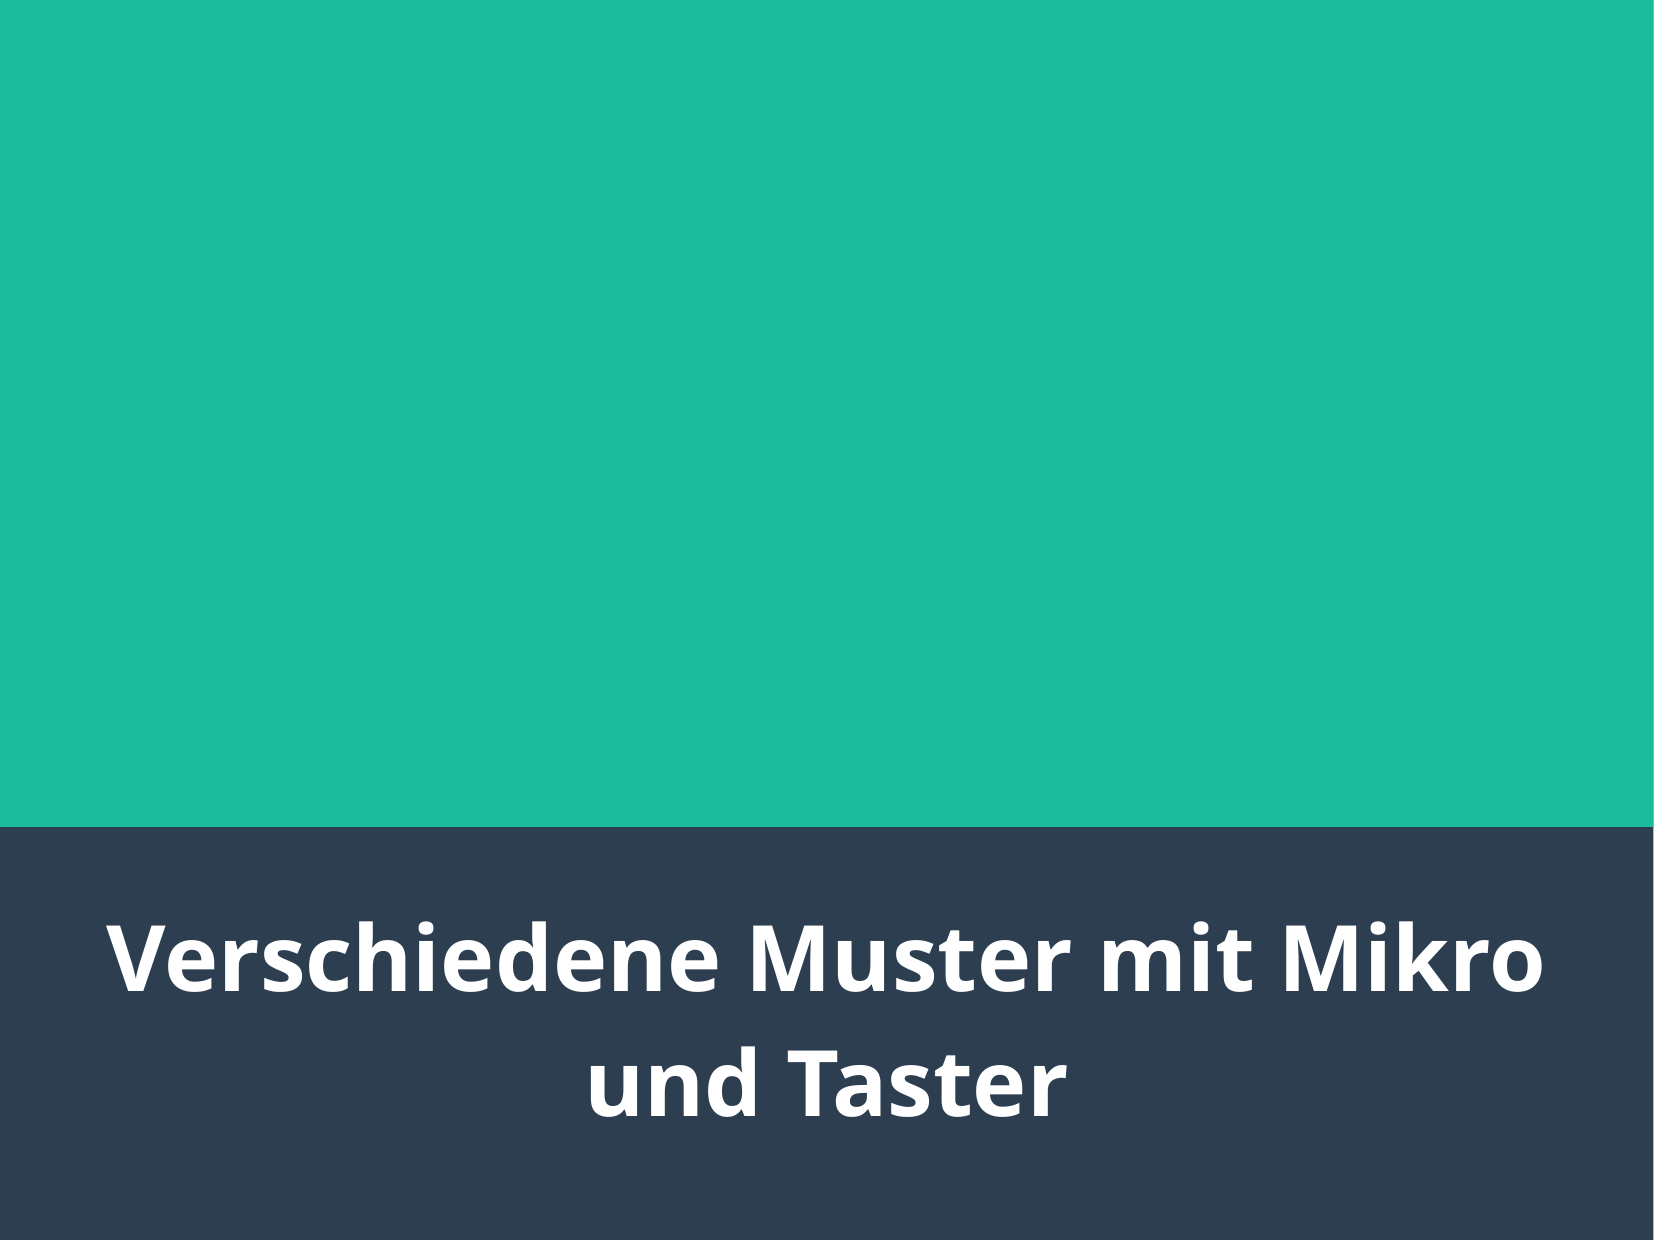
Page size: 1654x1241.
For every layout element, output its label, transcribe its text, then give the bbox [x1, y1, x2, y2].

subtitle Verschiedene Muster mit Mikro und Taster [59, 856, 1595, 1182]
